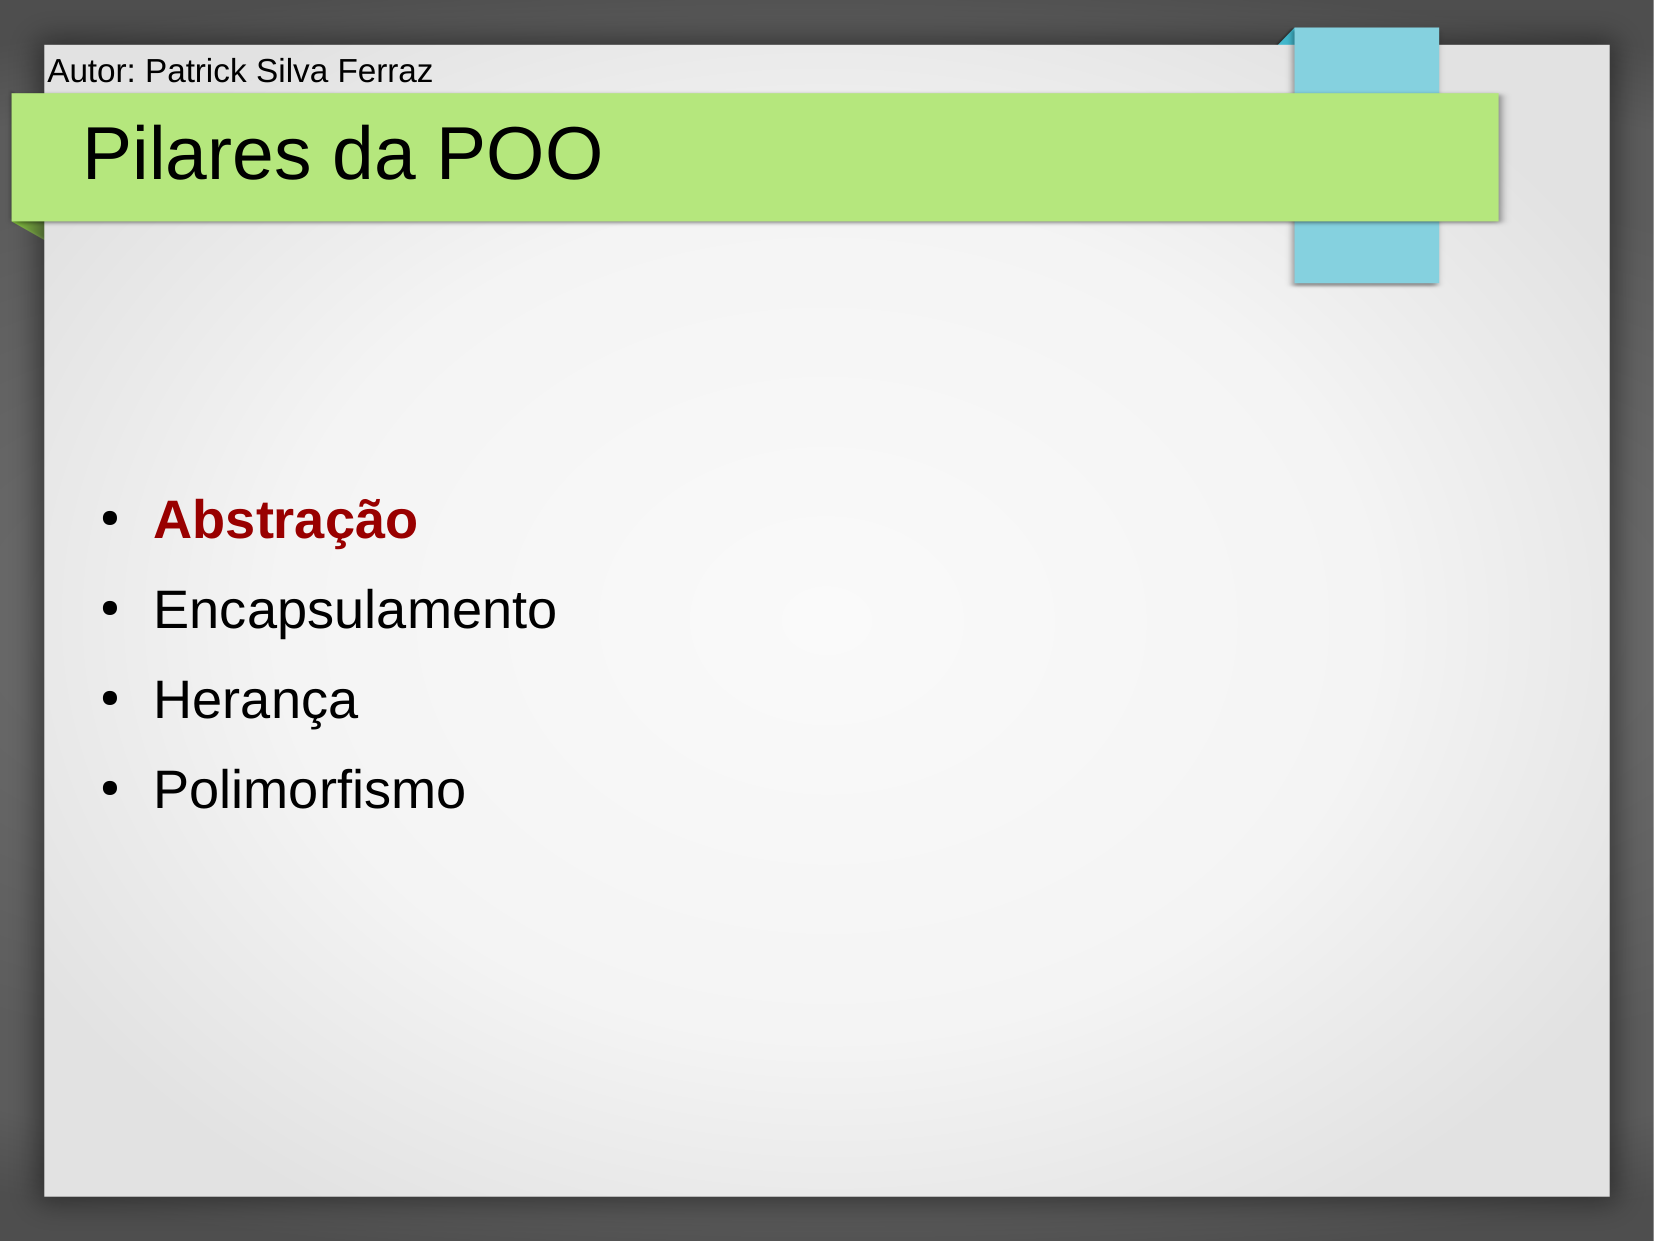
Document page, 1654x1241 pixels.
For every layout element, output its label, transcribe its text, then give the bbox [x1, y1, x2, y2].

list Abstração Encapsulamento Herança Polimorfismo [82, 295, 1571, 1015]
picture [0, 0, 1654, 1241]
text_box Autor: Patrick Silva Ferraz [47, 47, 876, 95]
title Pilares da POO [82, 94, 1264, 213]
